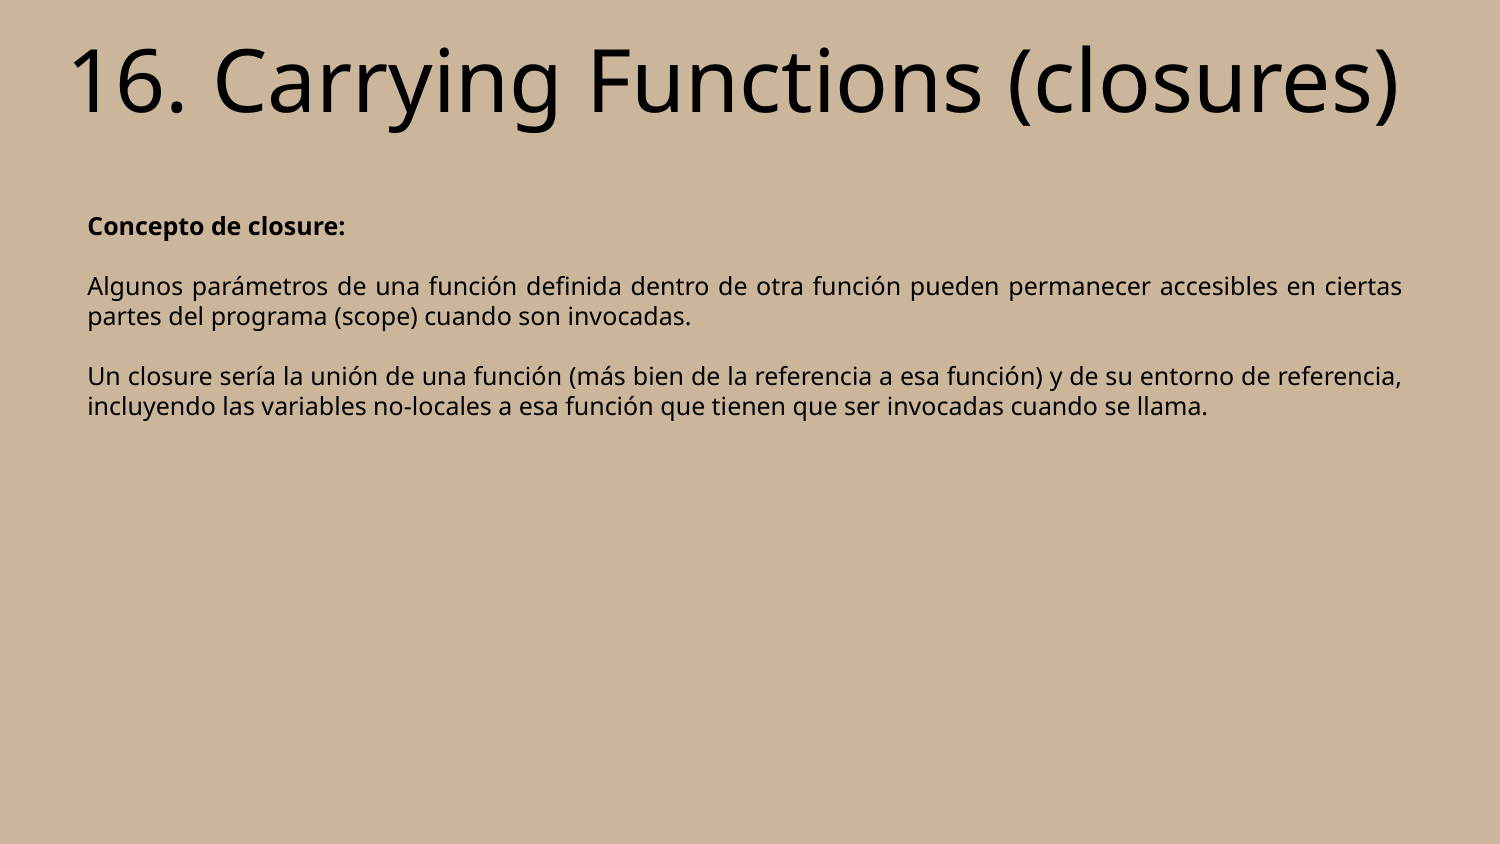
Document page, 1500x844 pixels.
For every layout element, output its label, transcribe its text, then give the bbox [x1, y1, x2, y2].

text_box Concepto de closure: Algunos parámetros de una función definida dentro de otra función pueden permanecer accesibles en ciertas partes del programa (scope) cuando son invocadas. Un closure sería la unión de una función (más bien de la referencia a esa función) y de su entorno de referencia, incluyendo las variables no-locales a esa función que tienen que ser invocadas cuando se llama. [72, 166, 1420, 465]
title 16. Carrying Functions (closures) [51, 8, 1449, 146]
